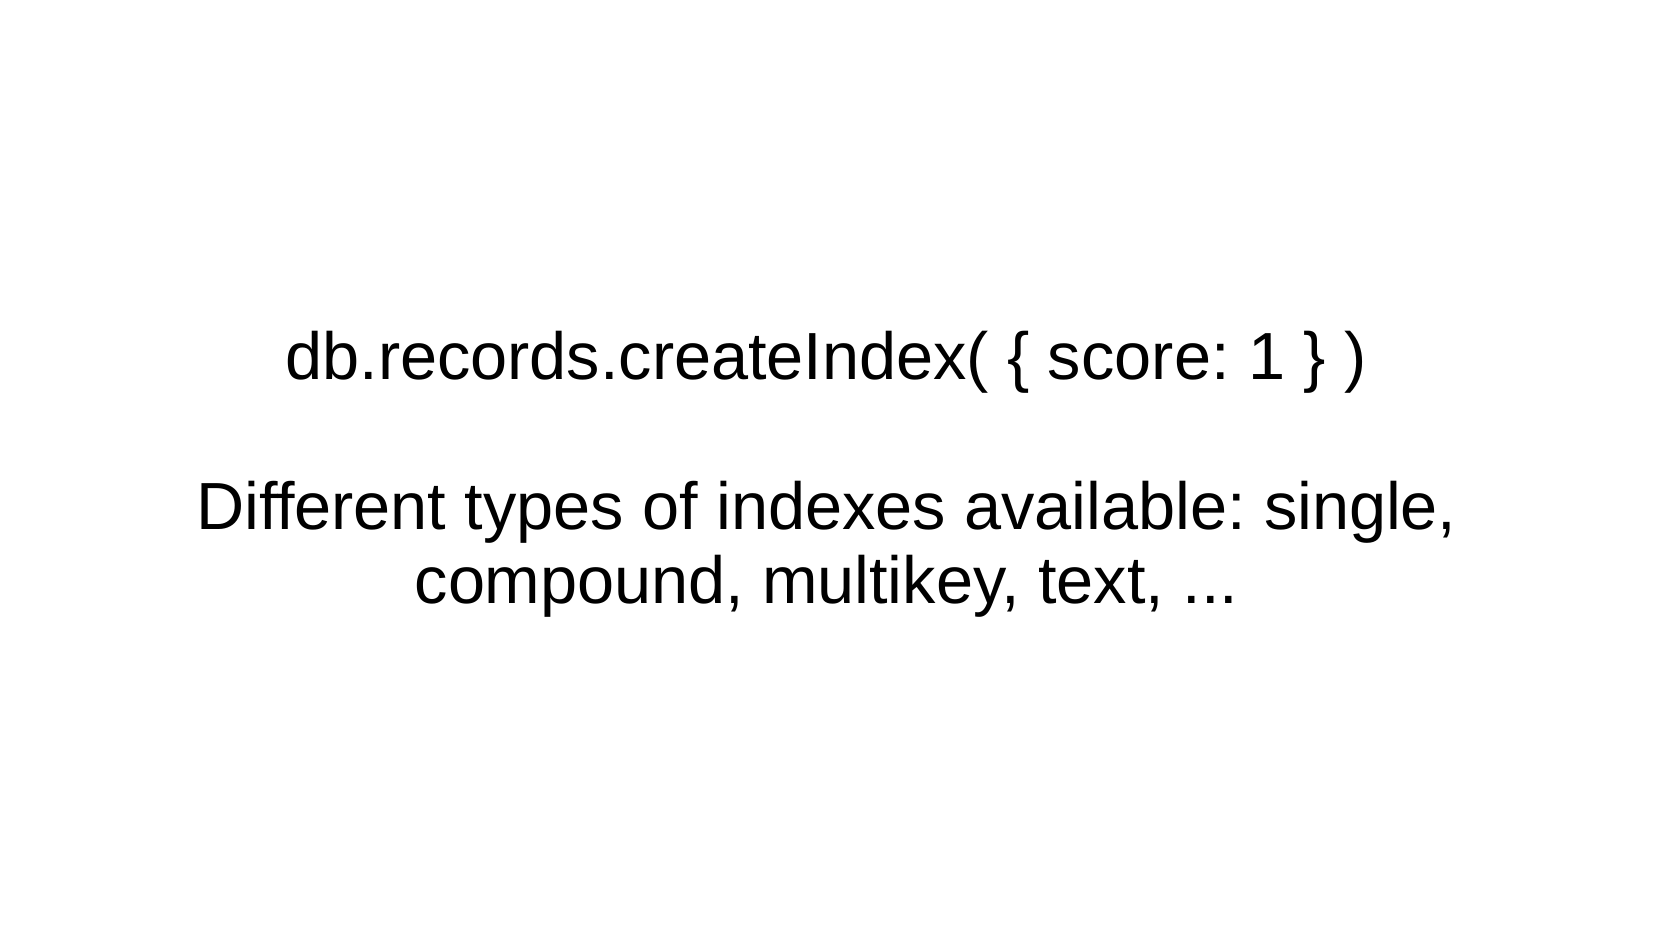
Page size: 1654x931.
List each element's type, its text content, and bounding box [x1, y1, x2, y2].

subtitle db.records.createIndex( { score: 1 } ) Different types of indexes available: single, compound, multikey, text, ... [82, 75, 1571, 863]
